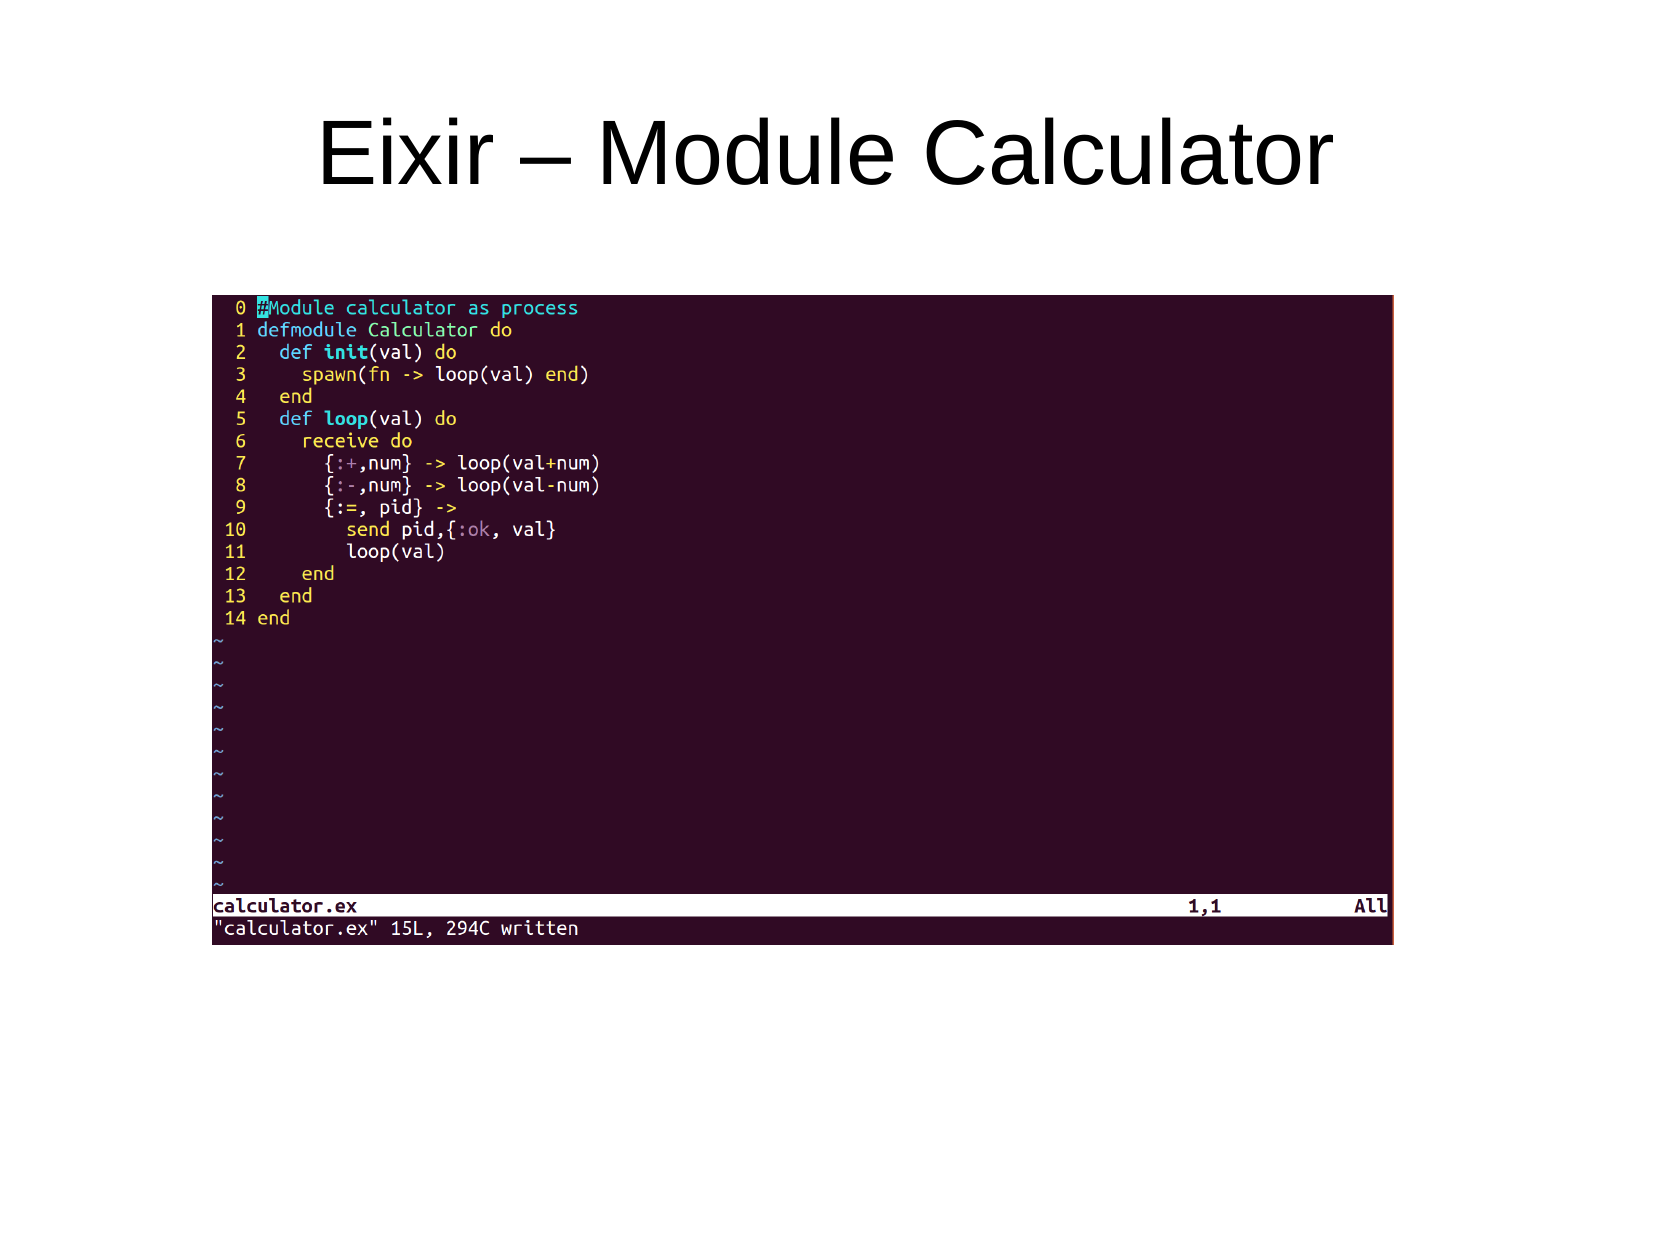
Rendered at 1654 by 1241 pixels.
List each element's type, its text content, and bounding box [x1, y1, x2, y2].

title Eixir – Module Calculator [82, 49, 1571, 257]
picture [212, 295, 1394, 945]
list [82, 290, 1571, 1010]
